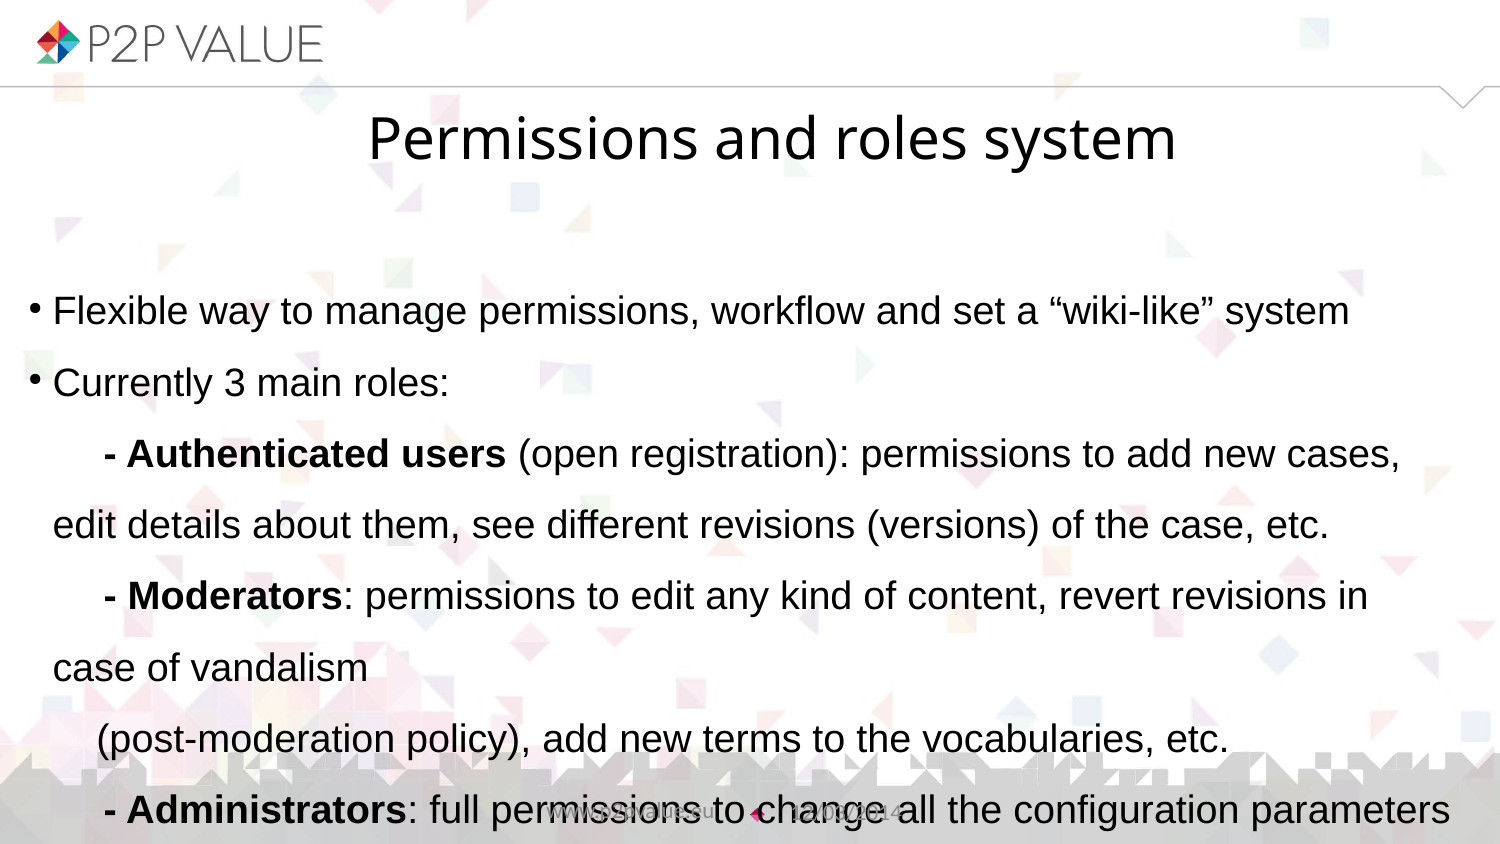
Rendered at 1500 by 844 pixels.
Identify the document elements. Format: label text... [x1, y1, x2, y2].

subtitle Flexible way to manage permissions, workflow and set a “wiki-like” system Currently 3 main roles: - Authenticated users (open registration): permissions to add new cases, edit details about them, see different revisions (versions) of the case, etc. - Moderators: permissions to edit any kind of content, revert revisions in case of vandalism (post-moderation policy), add new terms to the vocabularies, etc. - Administrators: full permissions to change all the configuration parameters [15, 255, 1470, 844]
title Permissions and roles system [105, 92, 1441, 181]
picture [0, 0, 1500, 844]
text_box www.p2pvalue.eu [540, 789, 759, 829]
slide_number 12/03/2014 [777, 788, 1470, 834]
